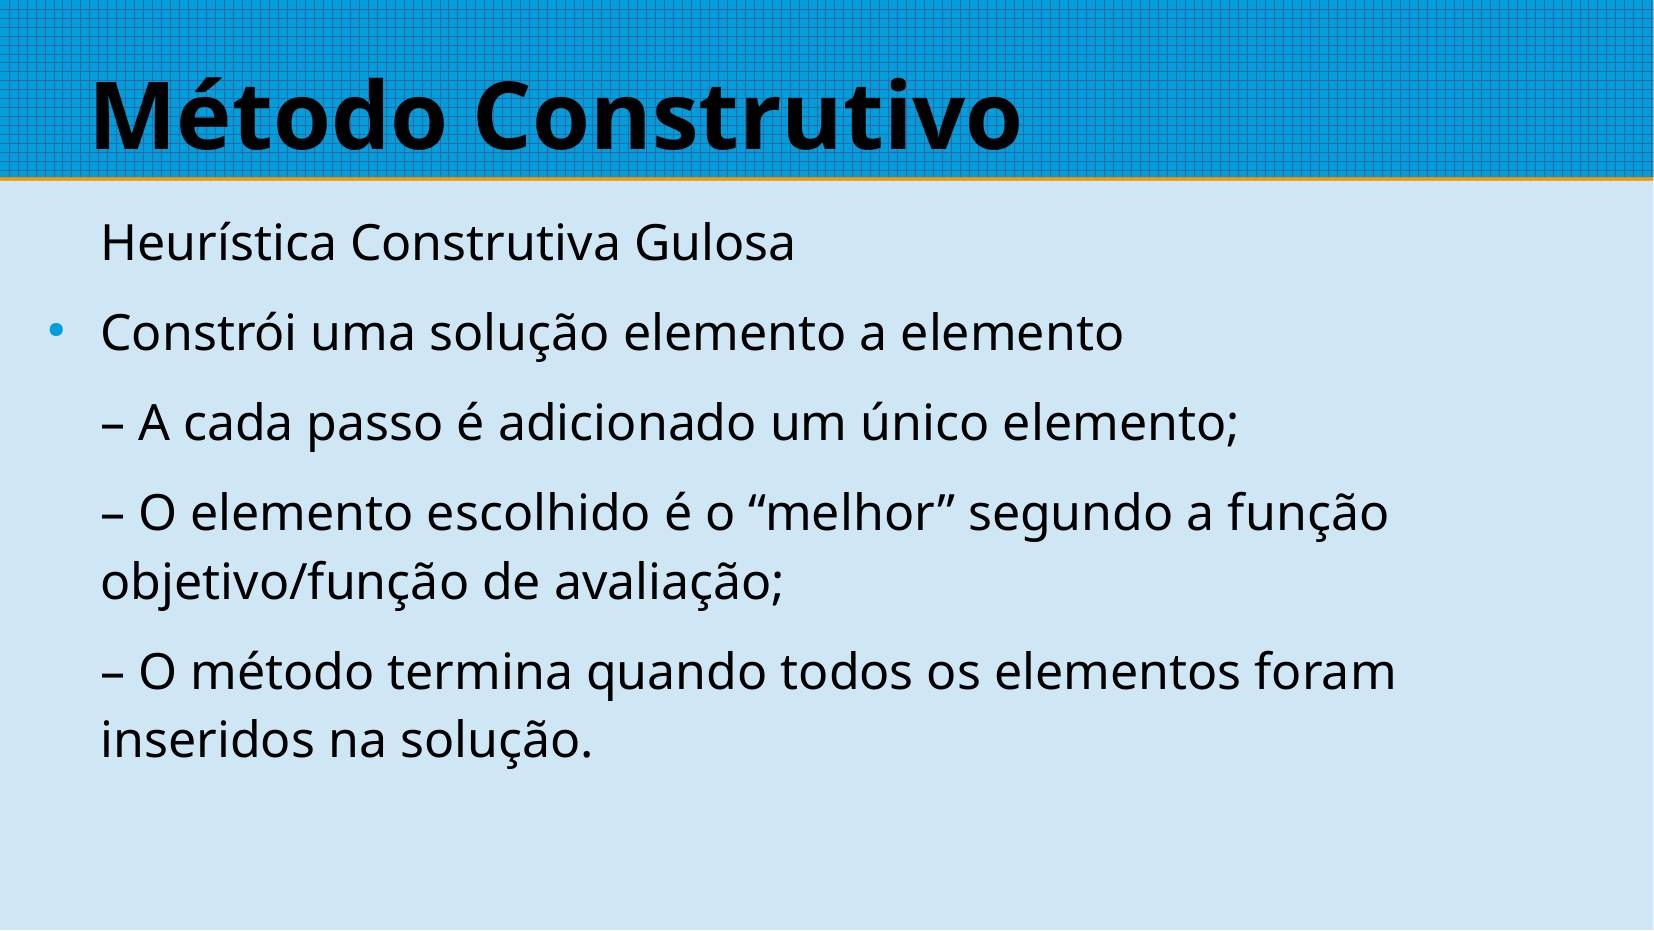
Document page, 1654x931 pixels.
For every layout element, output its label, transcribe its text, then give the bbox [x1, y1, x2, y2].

list Heurística Construtiva Gulosa Constrói uma solução elemento a elemento – A cada passo é adicionado um único elemento; – O elemento escolhido é o “melhor” segundo a função objetivo/função de avaliação; – O método termina quando todos os elementos foram inseridos na solução. [29, 206, 1625, 916]
title Método Construtivo [88, 14, 1565, 178]
